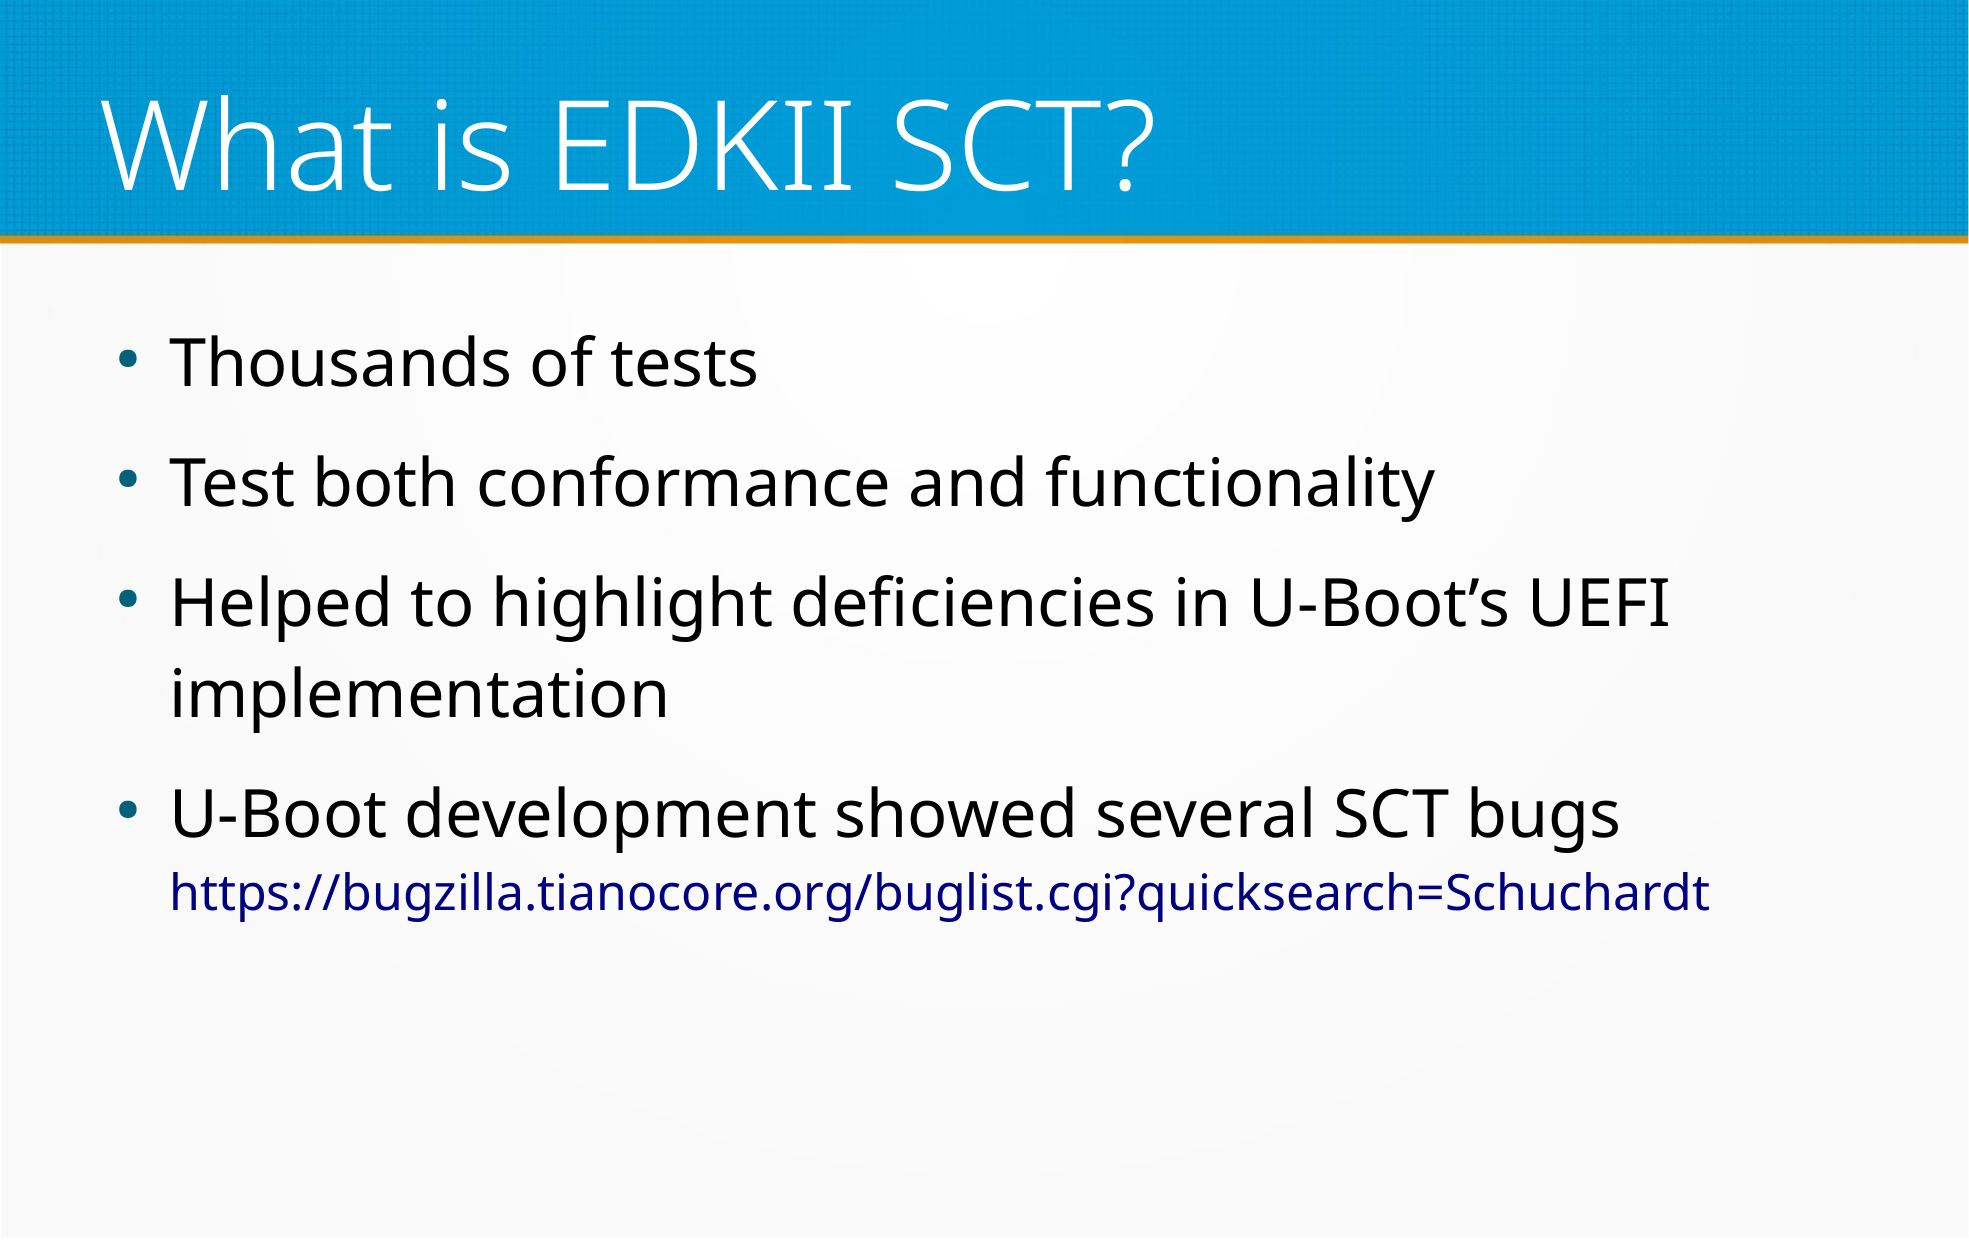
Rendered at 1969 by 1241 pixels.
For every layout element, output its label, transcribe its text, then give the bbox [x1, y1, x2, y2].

list Thousands of tests Test both conformance and functionality Helped to highlight deficiencies in U-Boot’s UEFI implementation U-Boot development showed several SCT bugs https://bugzilla.tianocore.org/buglist.cgi?quicksearch=Schuchardt [98, 315, 1861, 1081]
picture [0, 233, 1969, 1241]
title What is EDKII SCT? [98, 19, 1870, 227]
